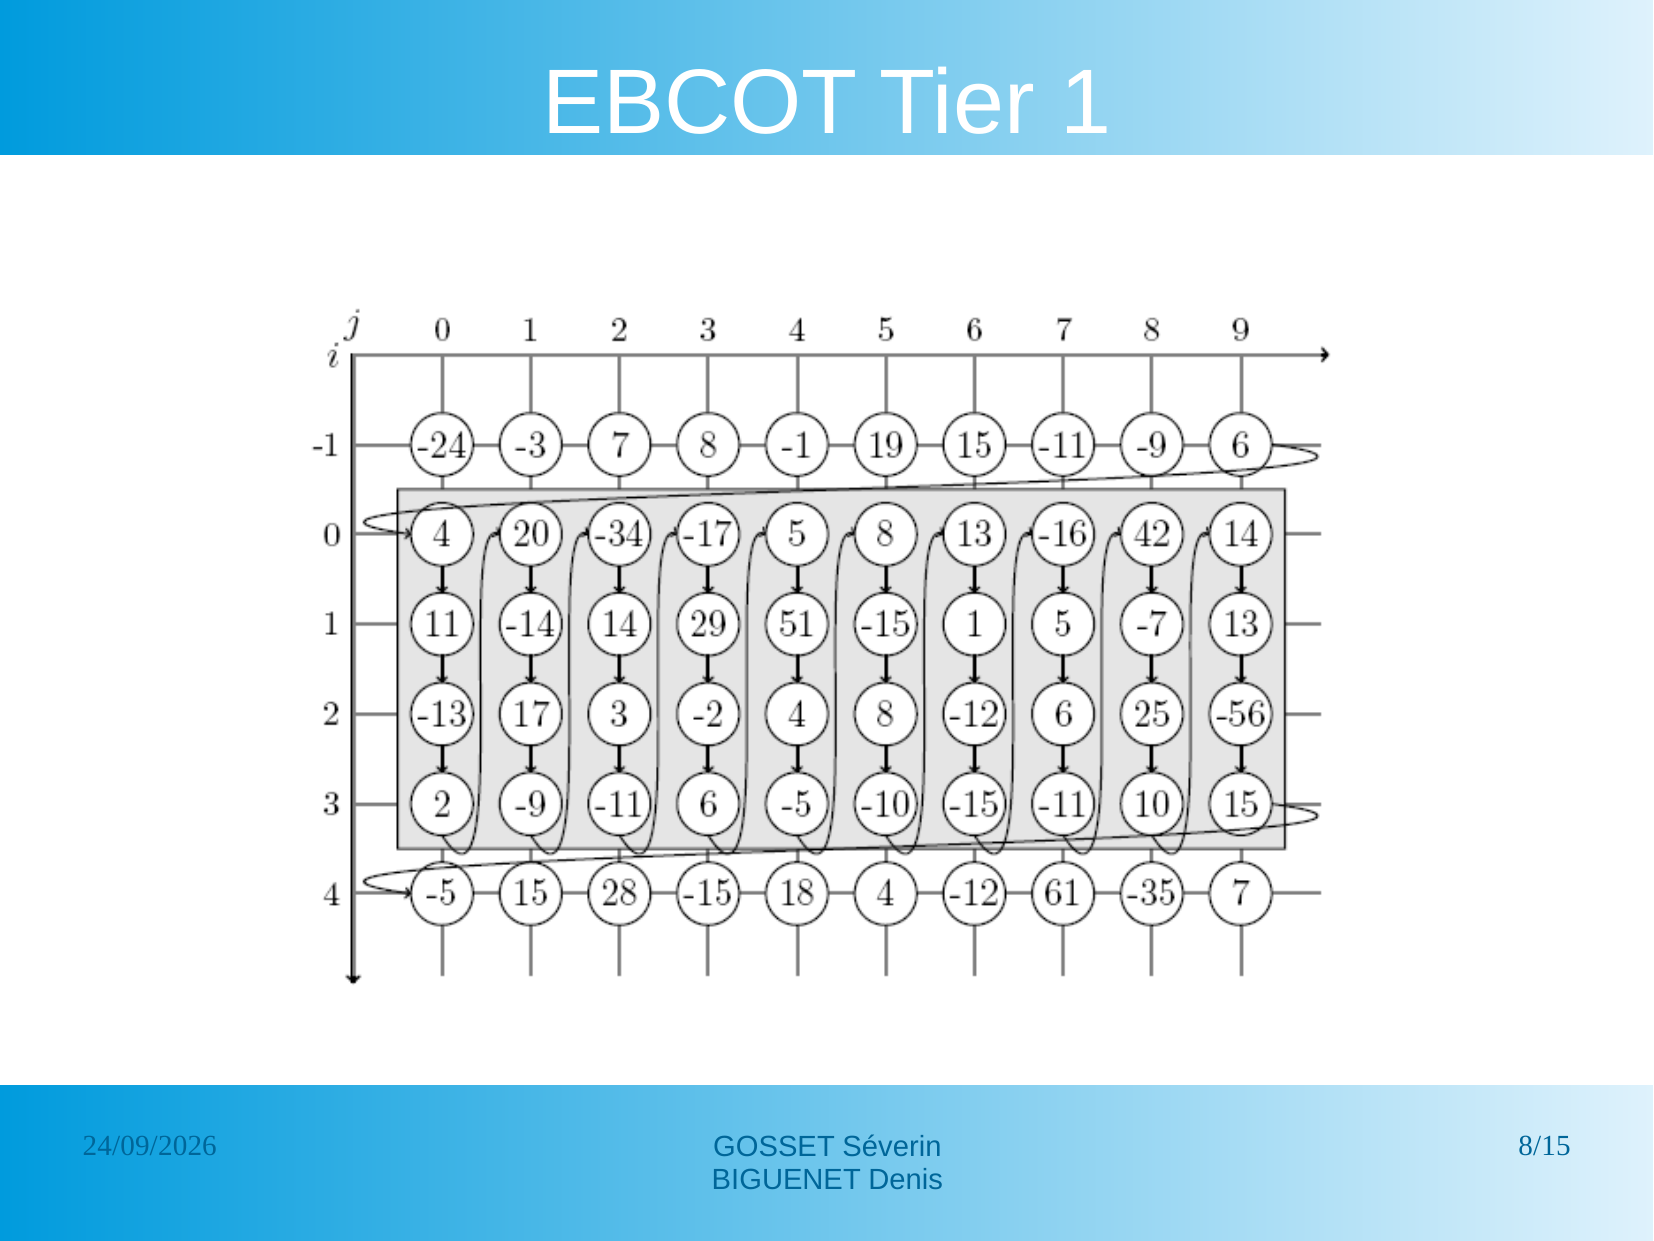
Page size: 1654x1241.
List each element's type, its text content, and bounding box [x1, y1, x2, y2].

picture [305, 290, 1348, 1010]
title EBCOT Tier 1 [82, 49, 1571, 155]
